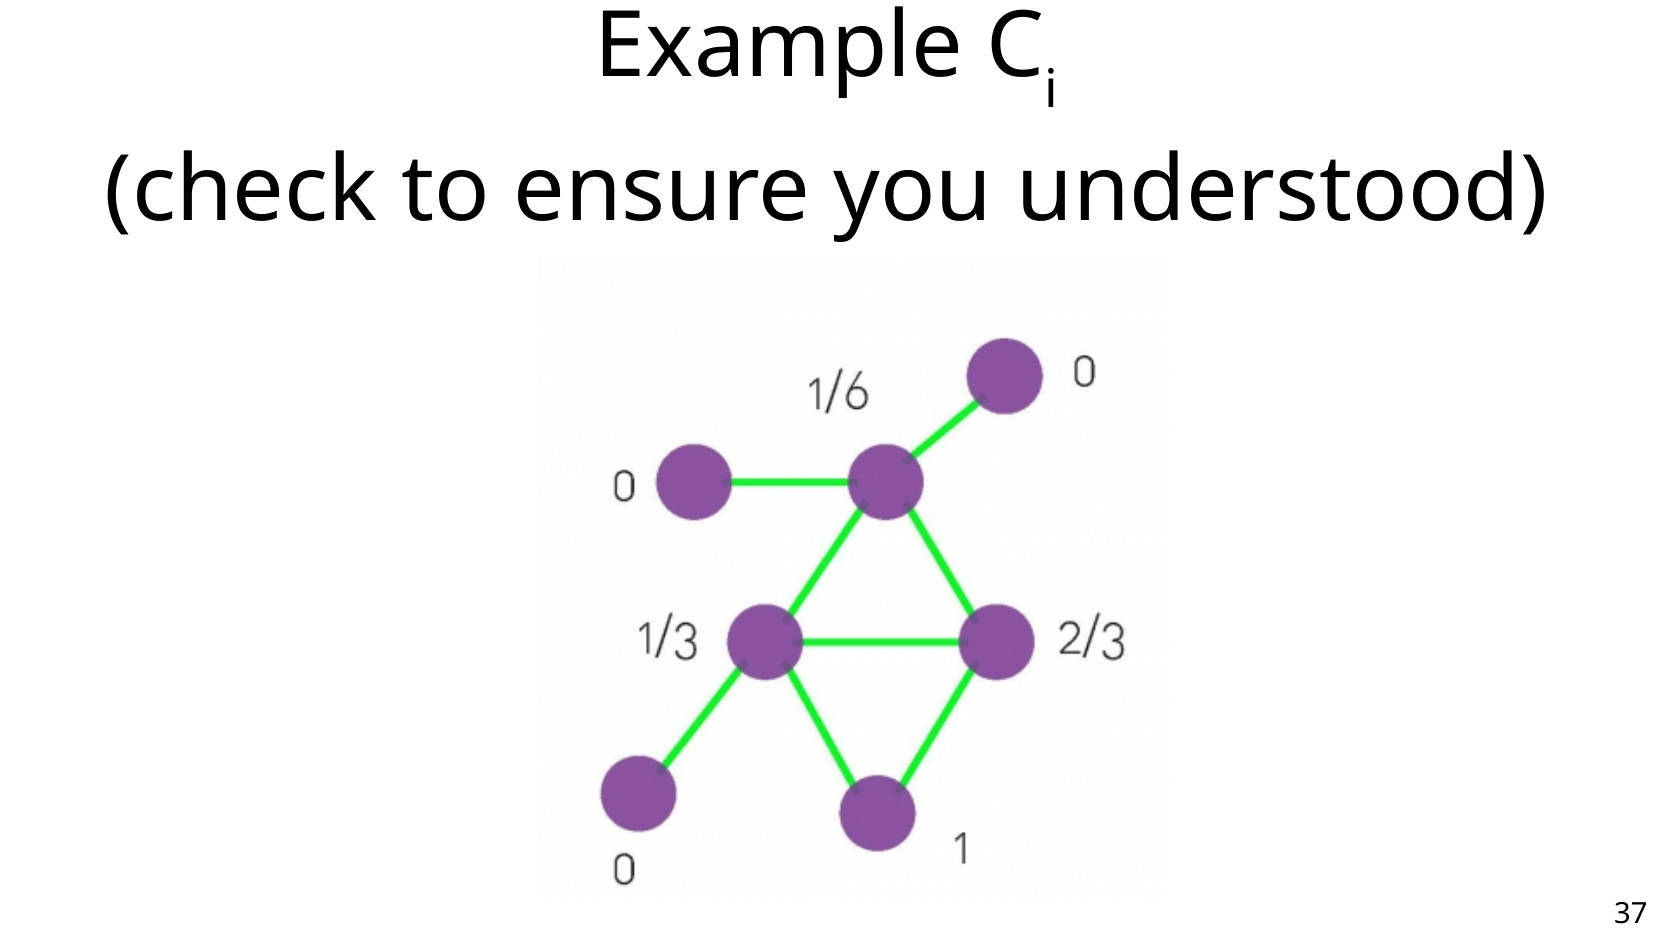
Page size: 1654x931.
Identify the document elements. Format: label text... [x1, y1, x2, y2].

title Example Ci (check to ensure you understood) [82, 0, 1571, 228]
picture [538, 255, 1171, 901]
